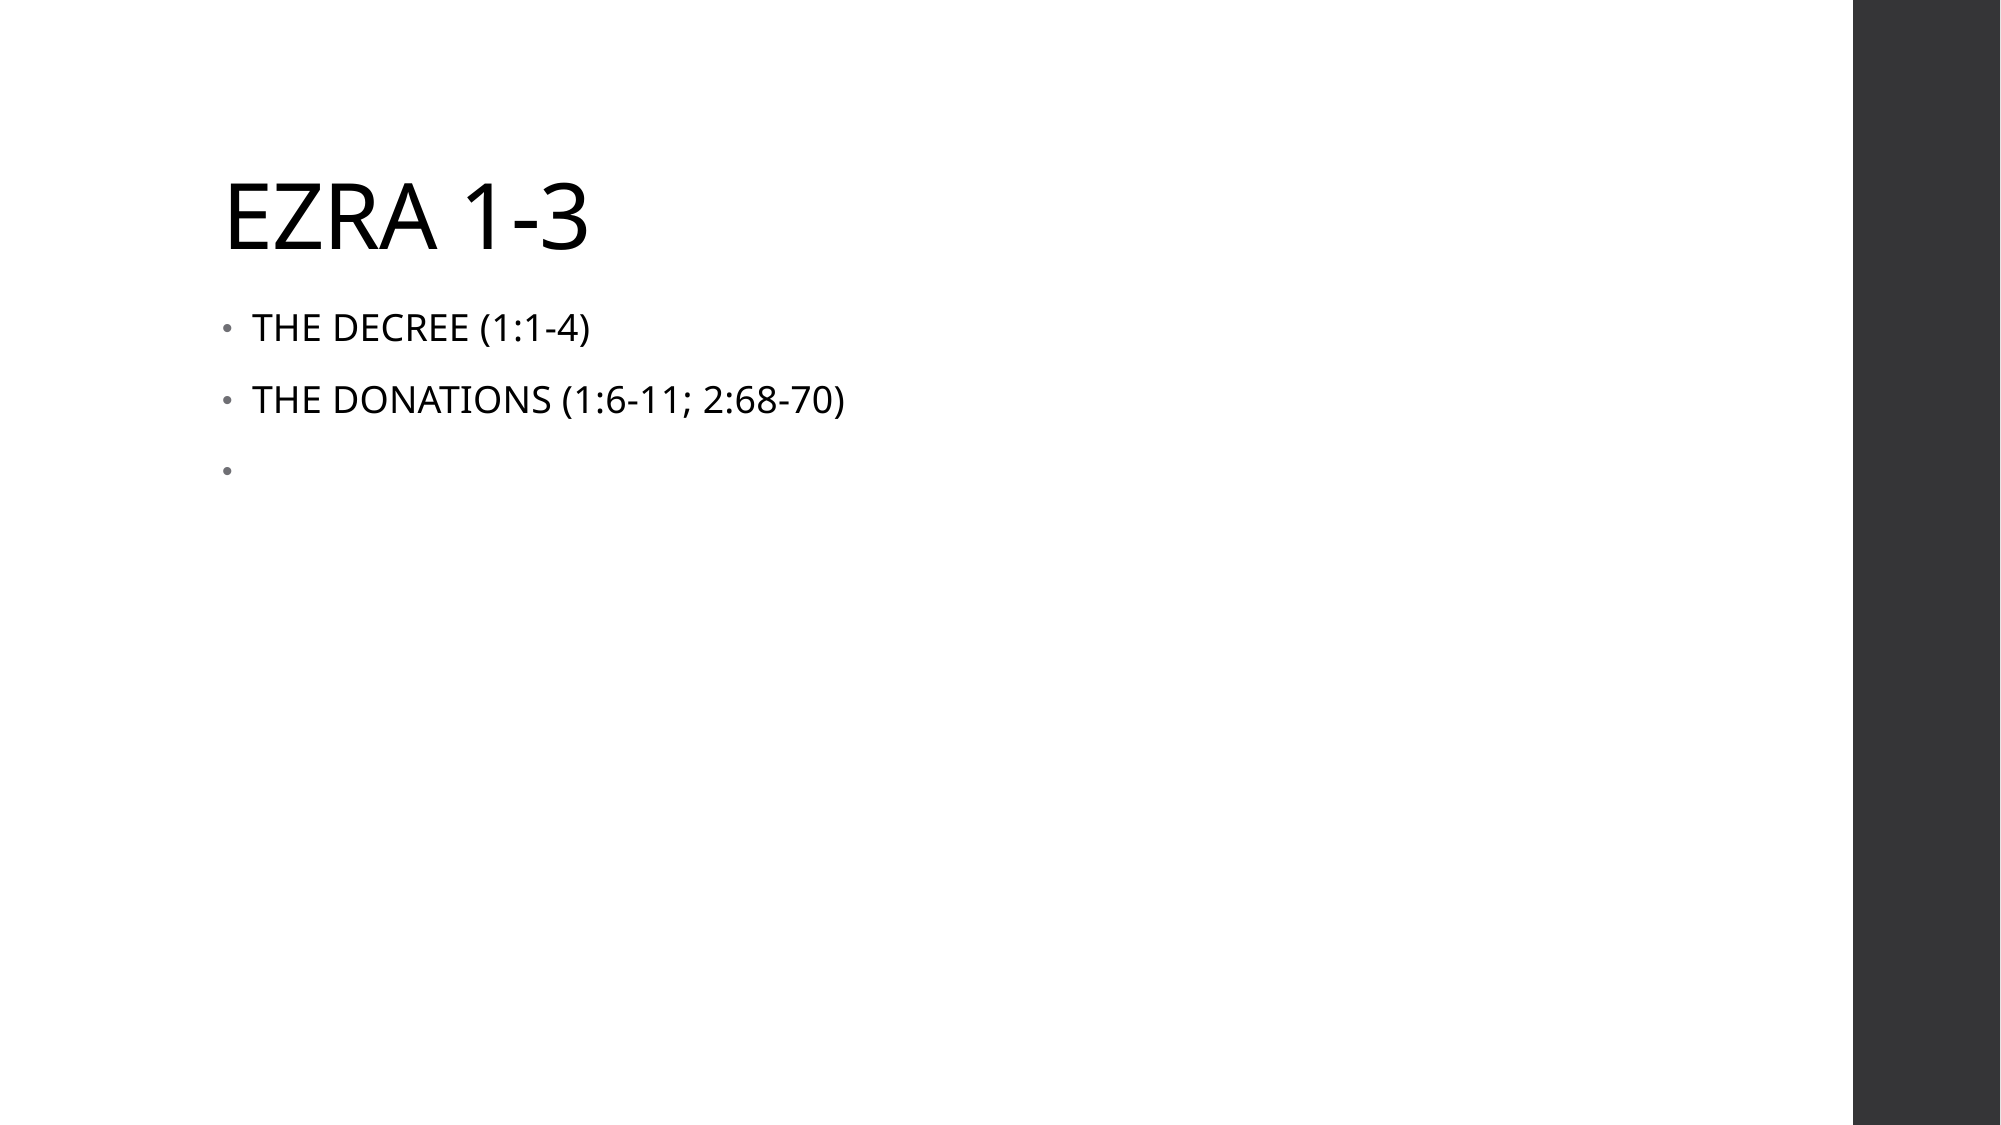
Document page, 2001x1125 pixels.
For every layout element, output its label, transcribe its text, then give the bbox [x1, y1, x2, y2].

title EZRA 1-3 [206, 60, 1797, 278]
list THE DECREE (1:1-4) THE DONATIONS (1:6-11; 2:68-70) [206, 299, 1617, 1014]
